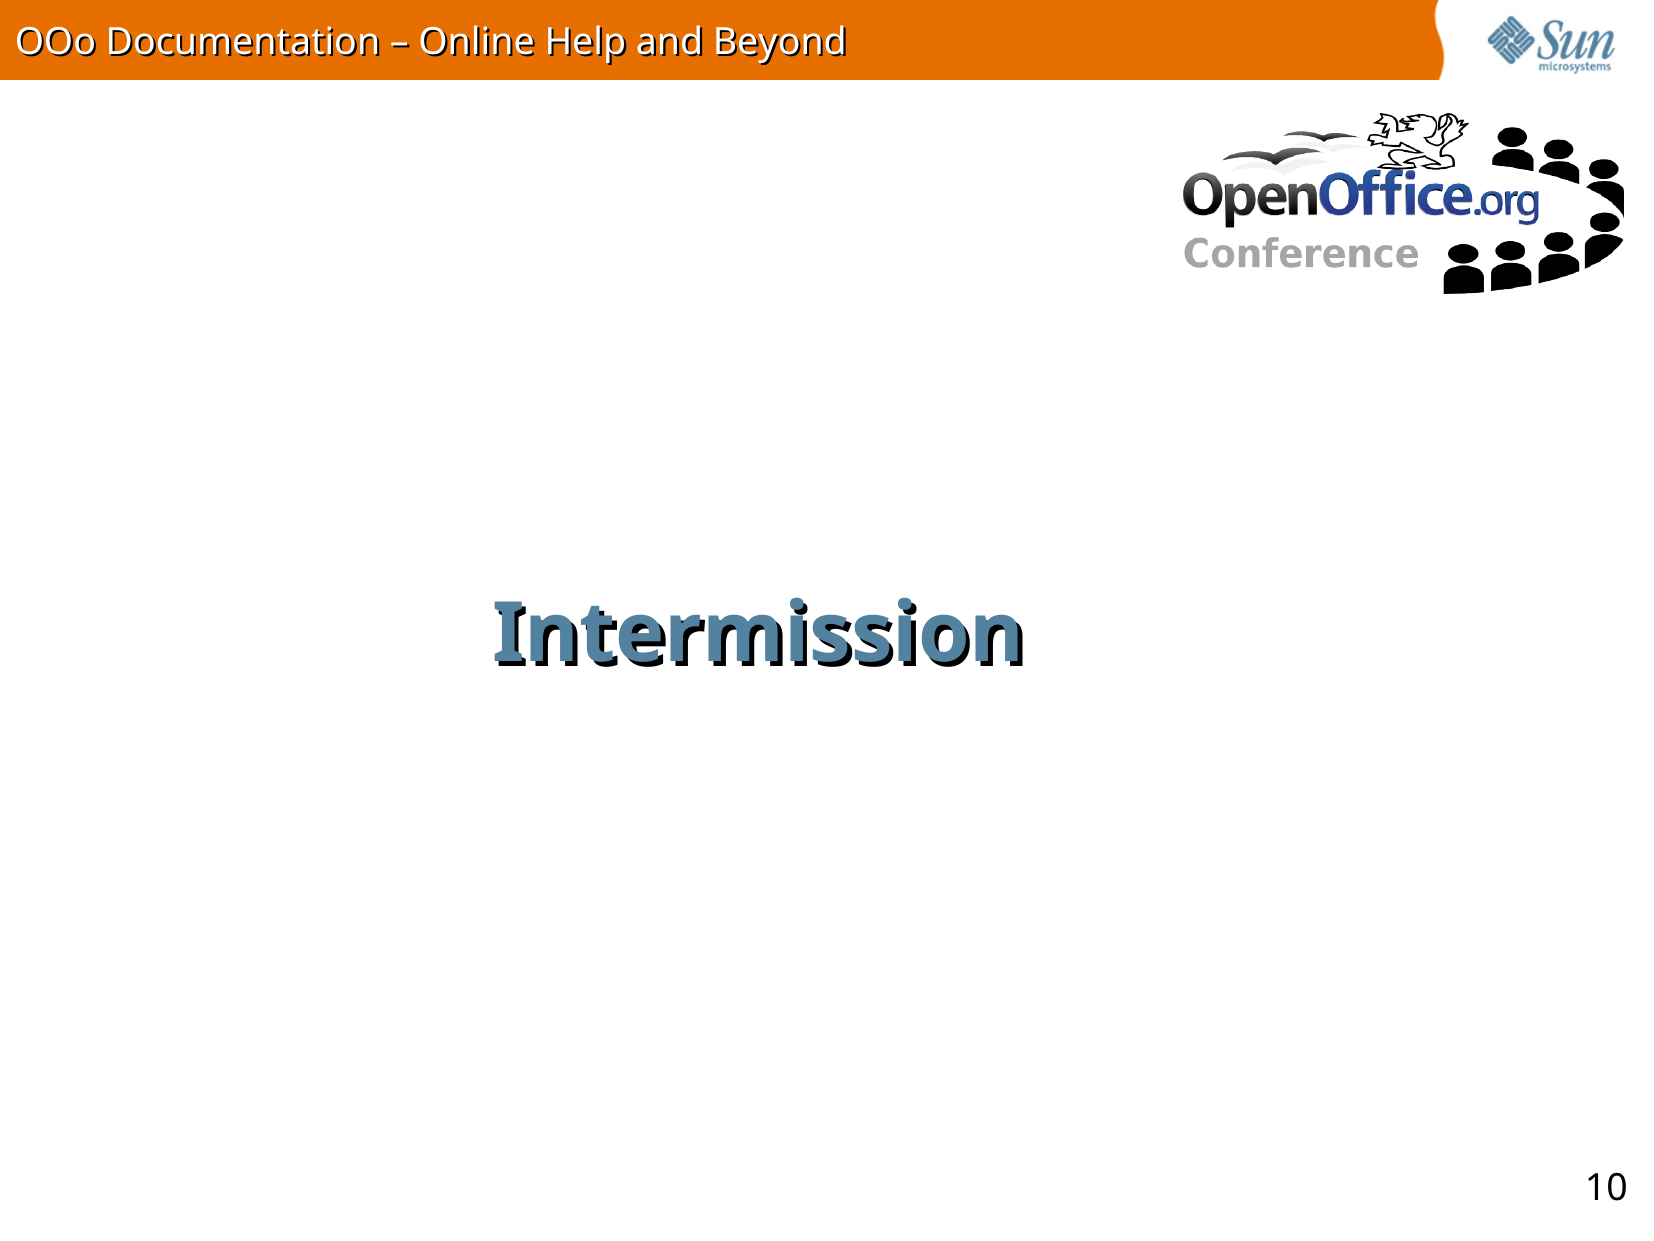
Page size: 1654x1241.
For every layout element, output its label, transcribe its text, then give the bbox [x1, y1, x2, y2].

text_box Intermission [243, 565, 1274, 674]
picture [0, 0, 1654, 80]
picture [1183, 113, 1624, 294]
